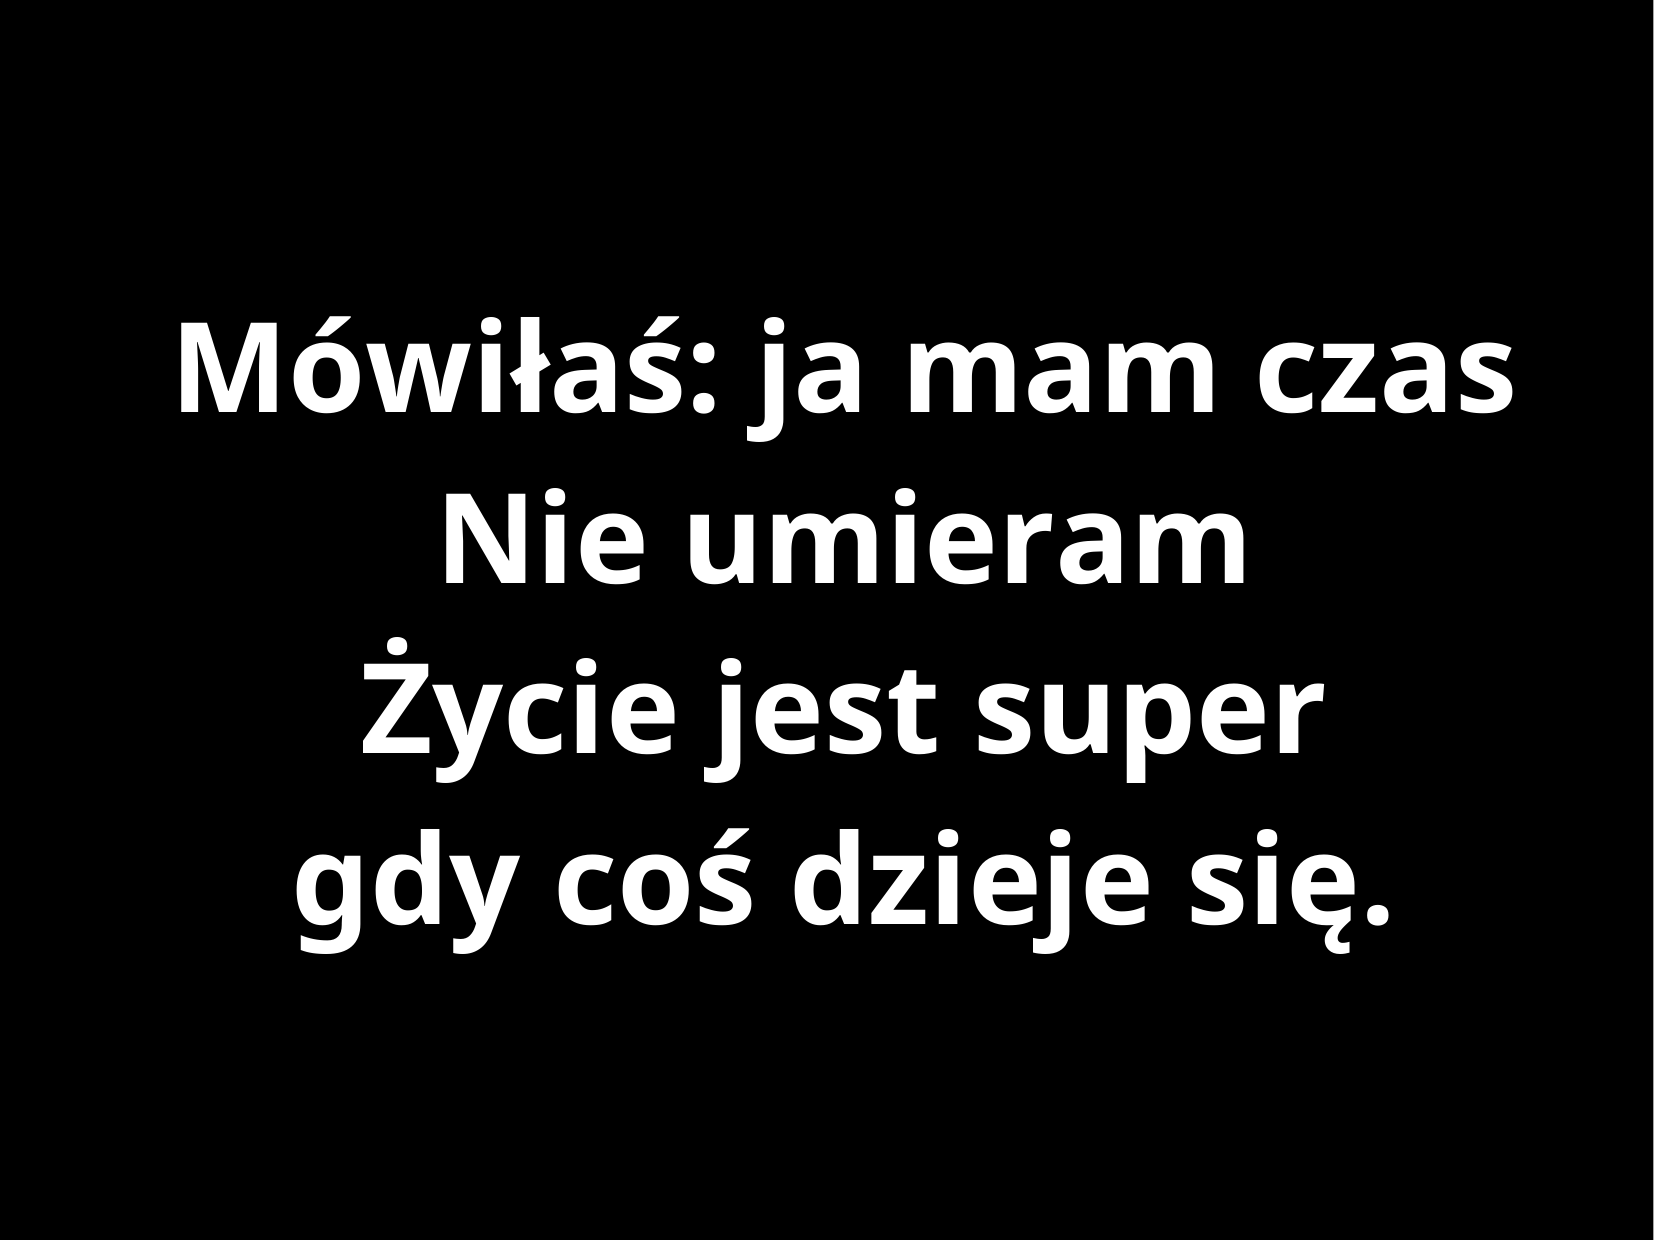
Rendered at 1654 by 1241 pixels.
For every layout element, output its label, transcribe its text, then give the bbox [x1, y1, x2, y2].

subtitle Mówiłaś: ja mam czas Nie umieram Życie jest super gdy coś dzieje się. [0, 0, 1654, 1241]
